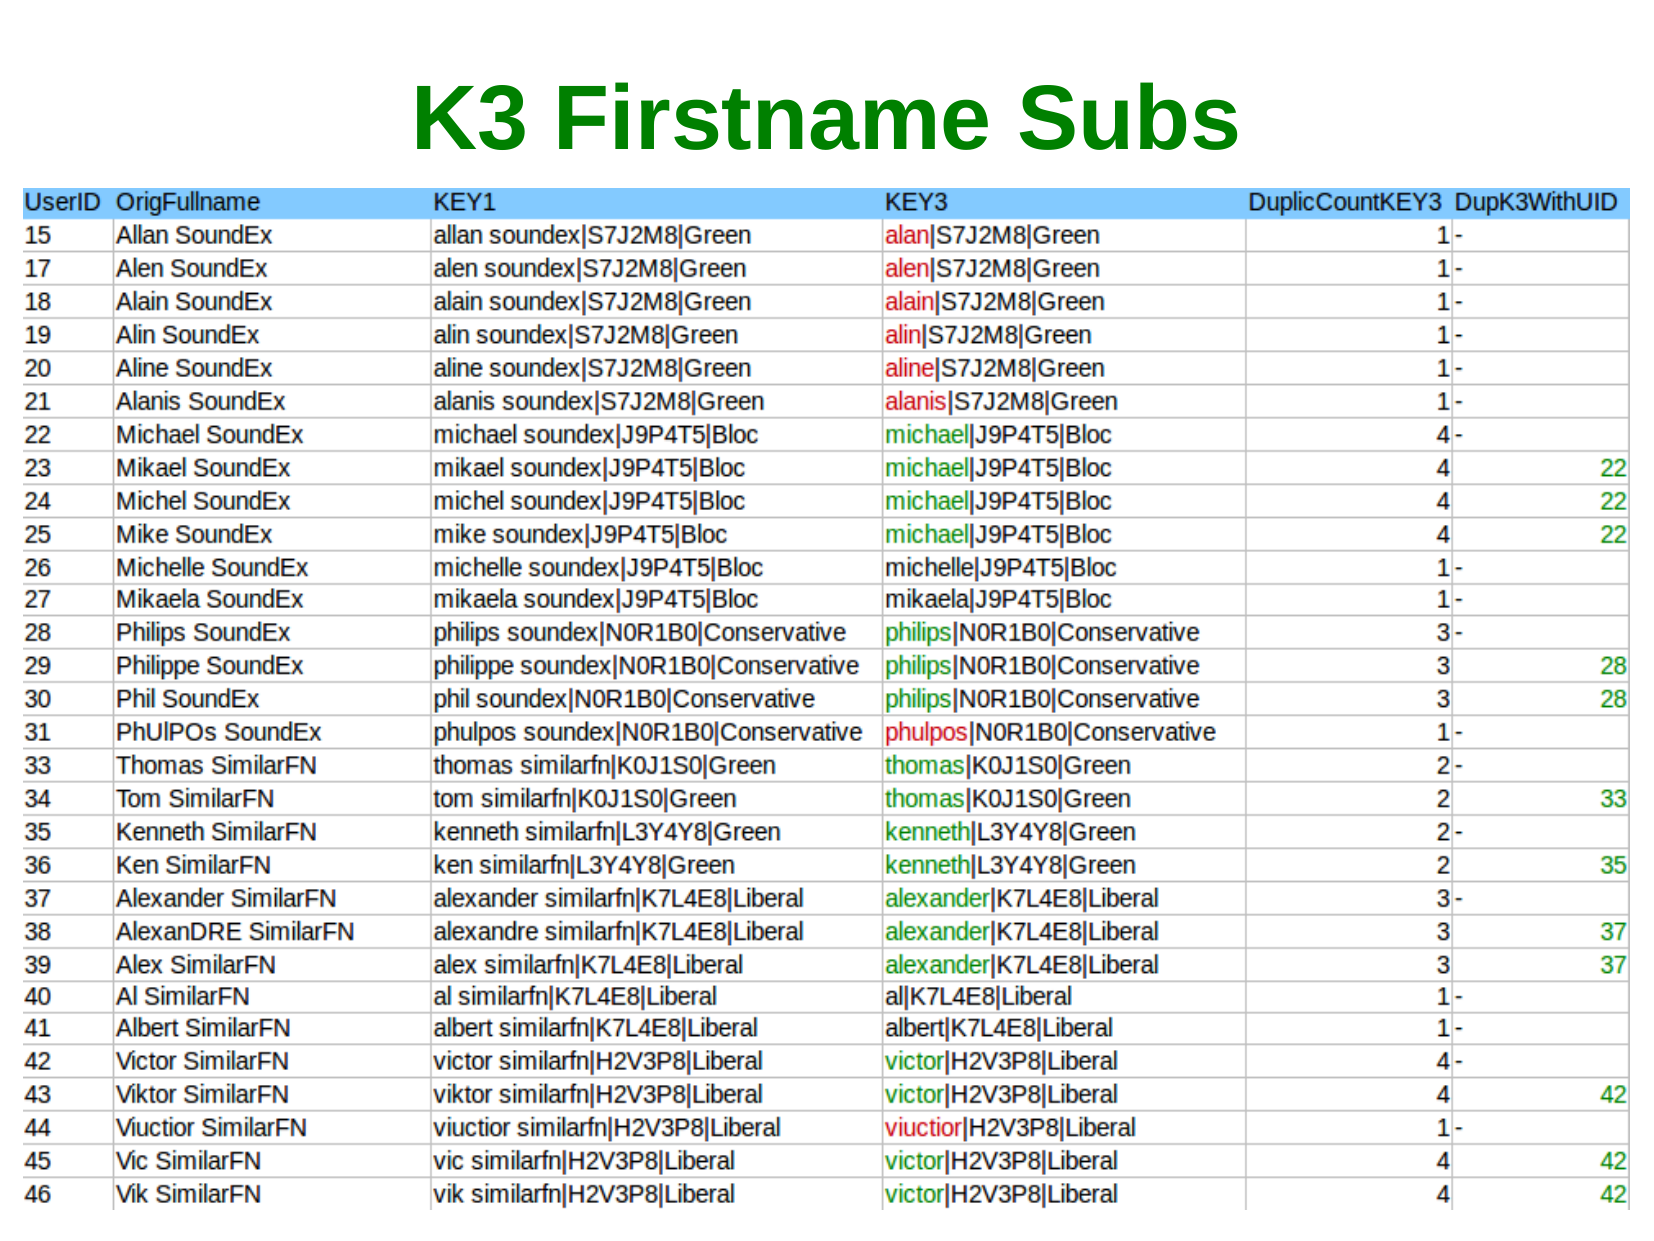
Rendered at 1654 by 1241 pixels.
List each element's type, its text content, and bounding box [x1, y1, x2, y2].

title K3 Firstname Subs [82, 66, 1571, 170]
picture [23, 188, 1630, 1210]
